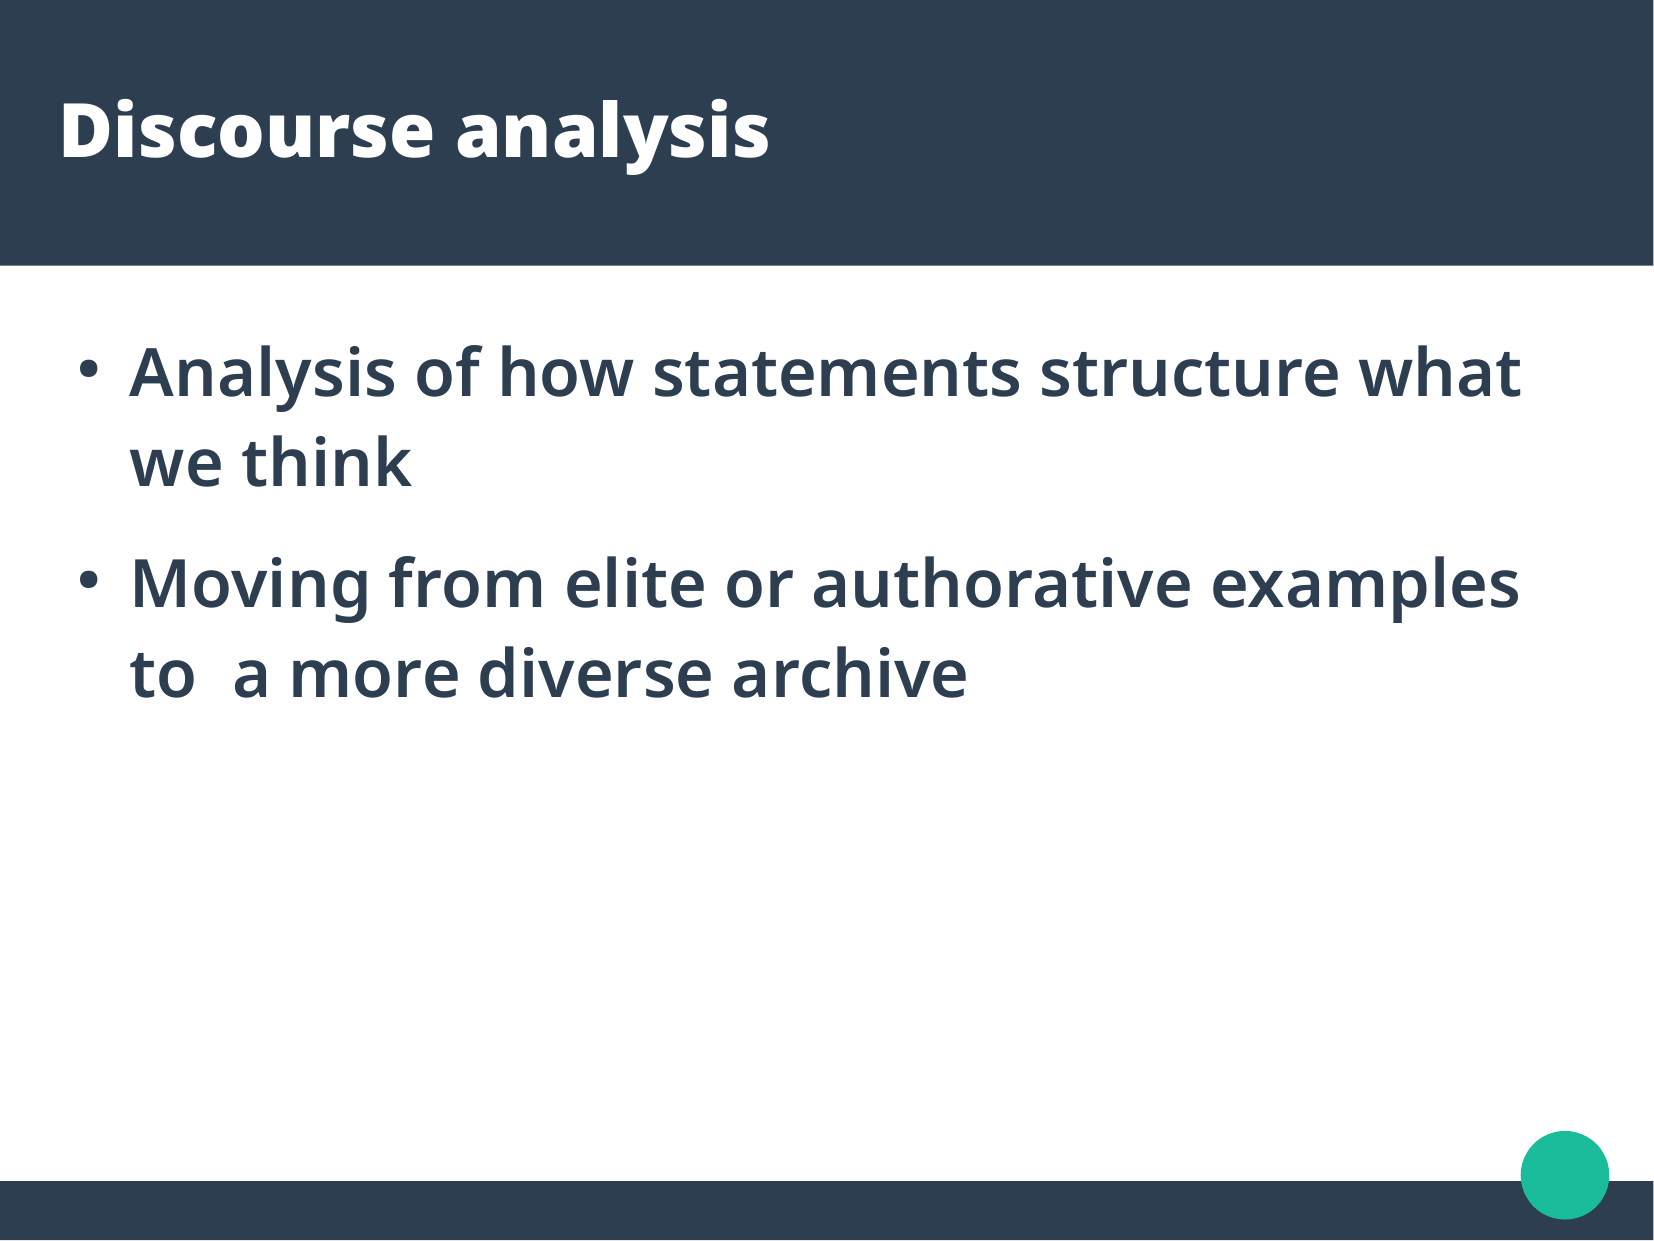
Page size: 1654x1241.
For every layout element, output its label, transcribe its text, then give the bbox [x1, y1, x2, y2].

title Discourse analysis [59, 49, 1595, 207]
list Analysis of how statements structure what we think Moving from elite or authorative examples to a more diverse archive [59, 324, 1595, 1152]
